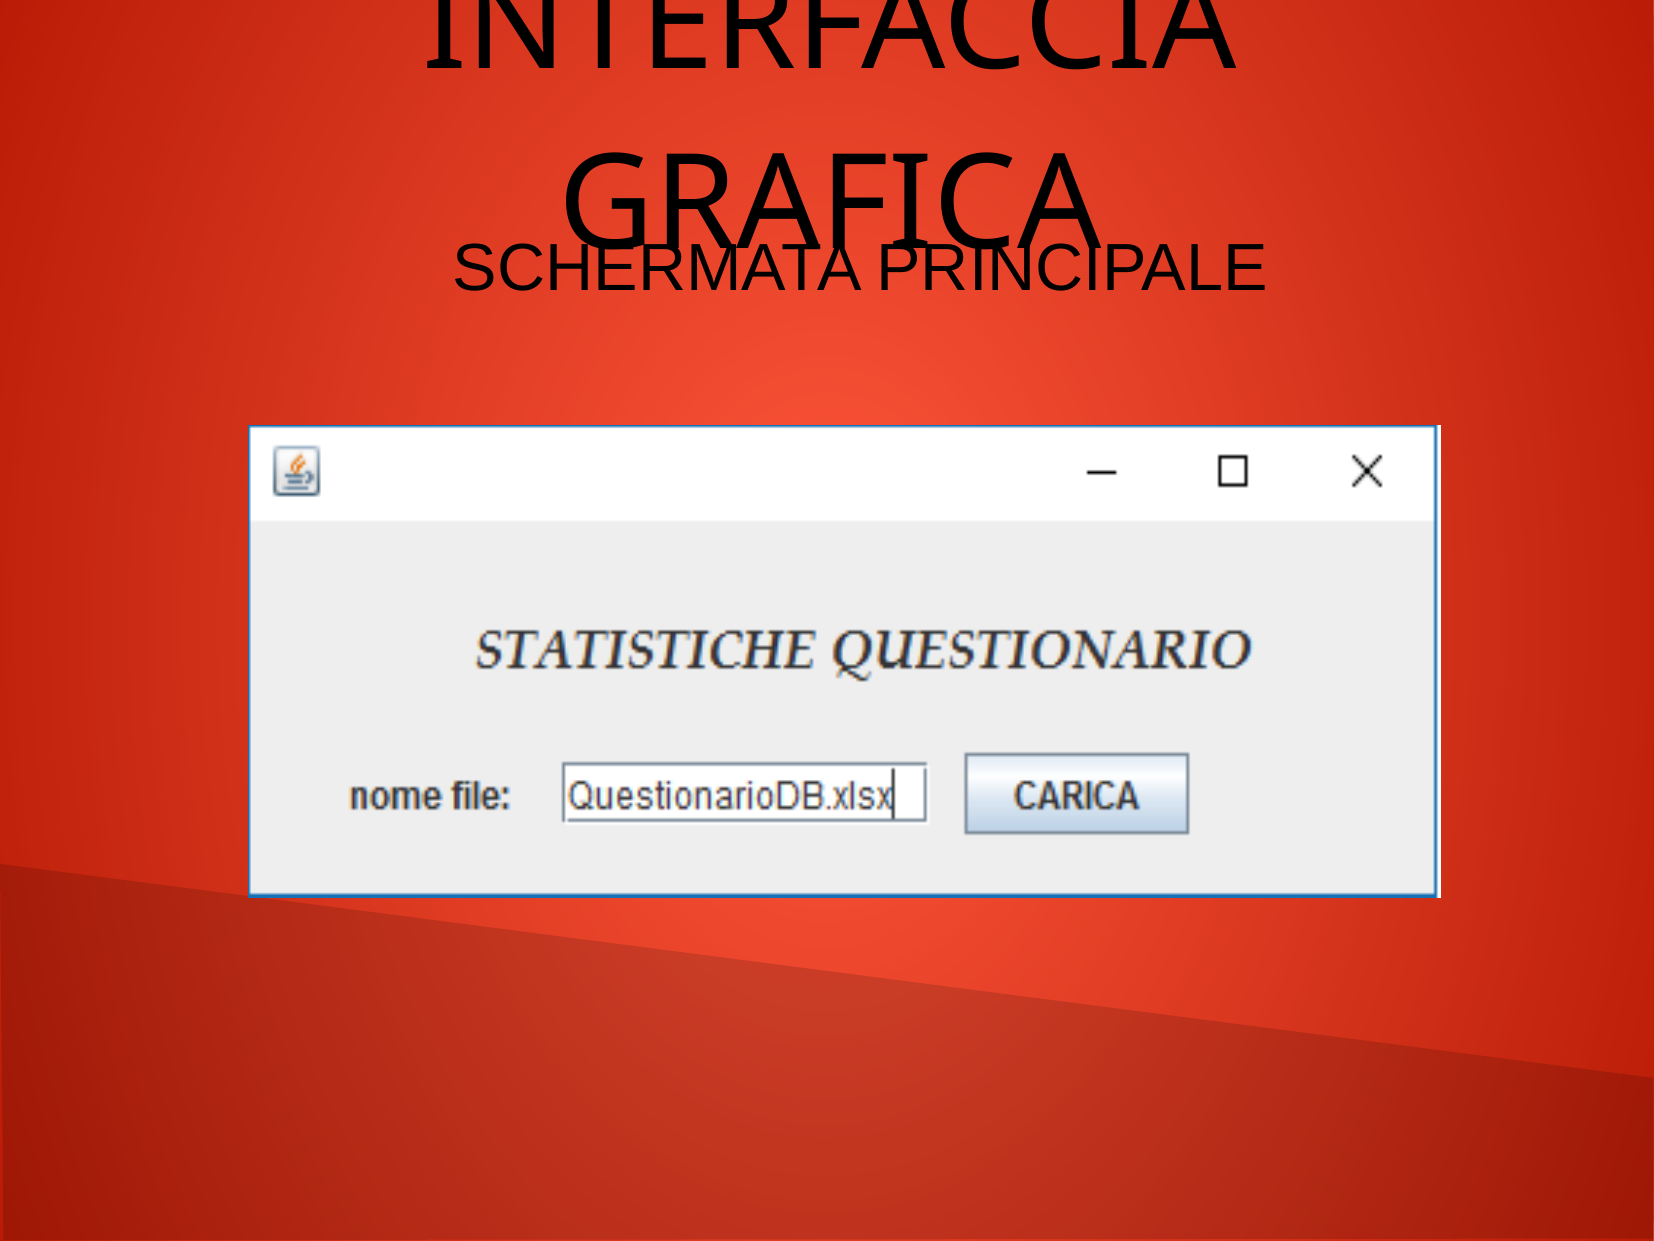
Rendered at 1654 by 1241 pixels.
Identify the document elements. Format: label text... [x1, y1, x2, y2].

subtitle SCHERMATA PRINCIPALE [162, 118, 1560, 1091]
picture [248, 425, 1441, 898]
title INTERFACCIA GRAFICA [162, 0, 1498, 705]
